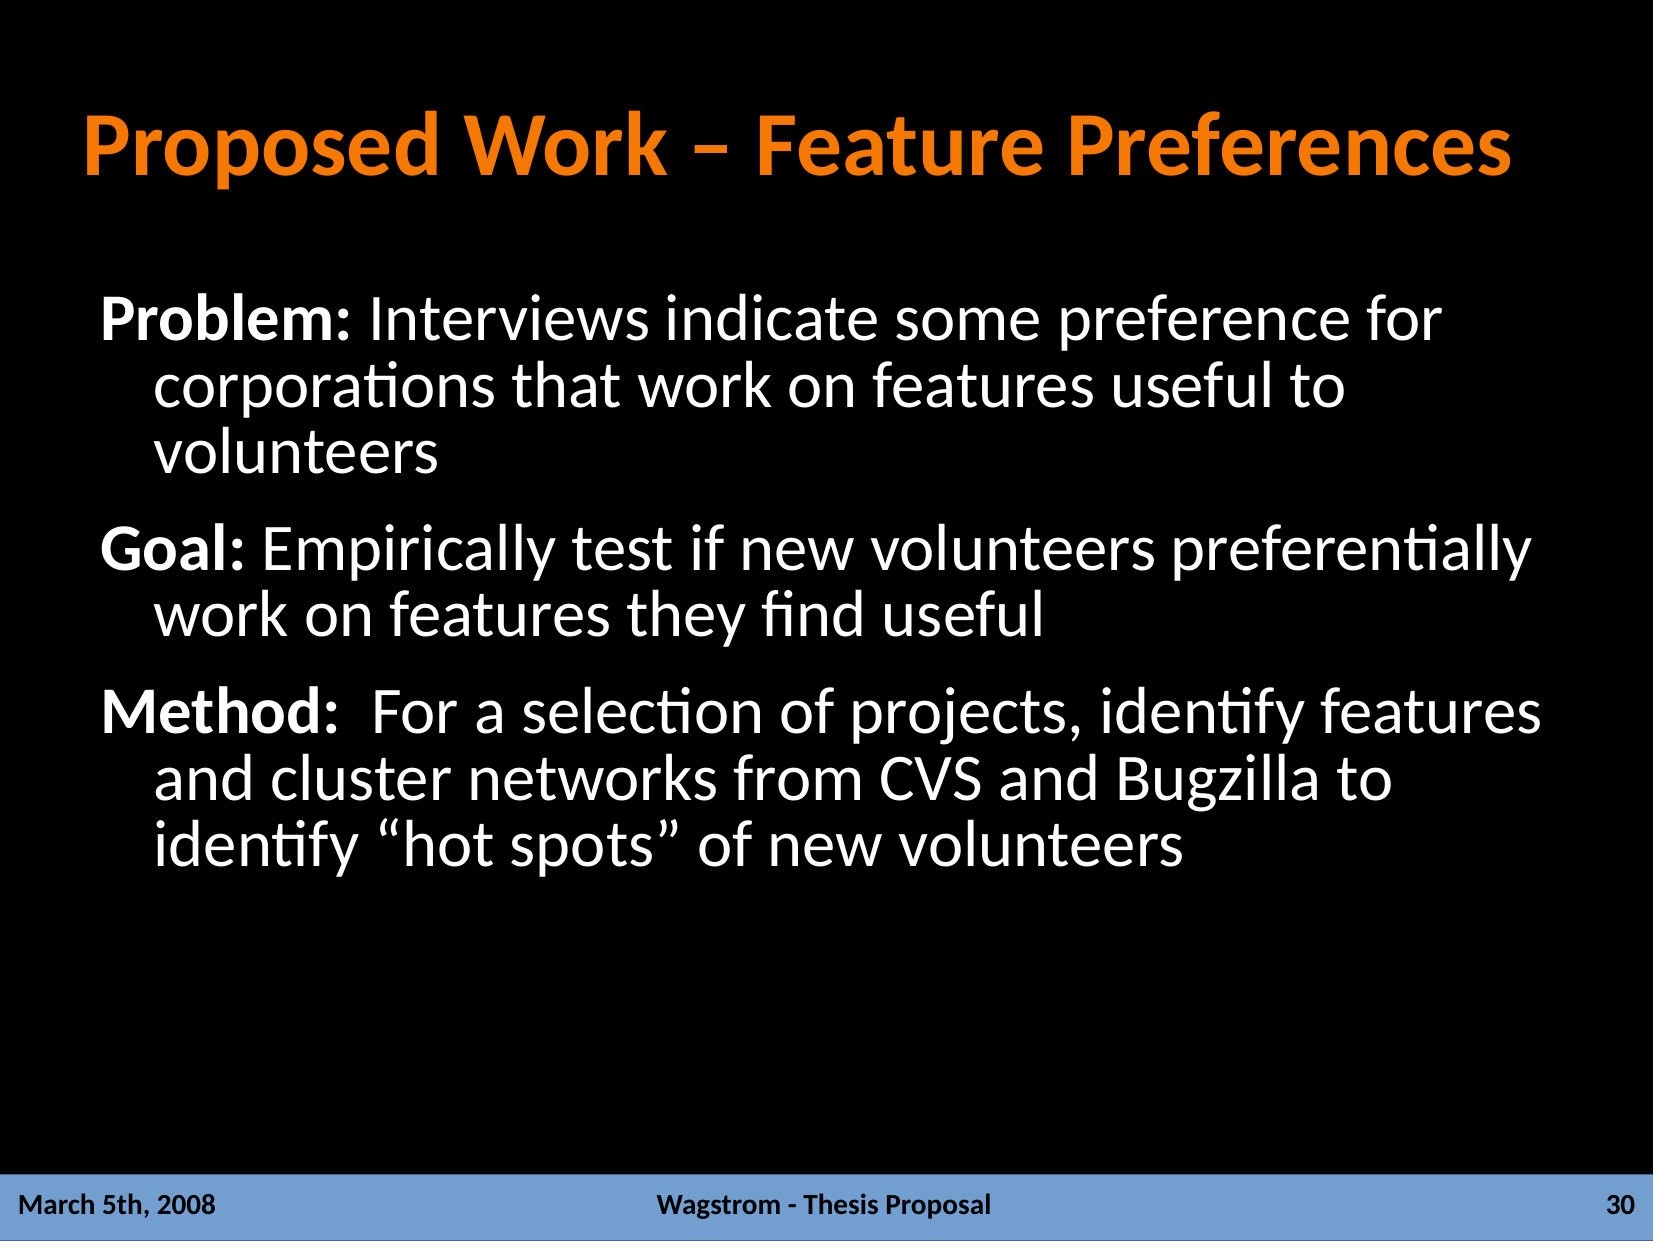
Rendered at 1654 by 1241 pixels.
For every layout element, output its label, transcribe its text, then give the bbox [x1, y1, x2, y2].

list Problem: Interviews indicate some preference for corporations that work on features useful to volunteers Goal: Empirically test if new volunteers preferentially work on features they find useful Method: For a selection of projects, identify features and cluster networks from CVS and Bugzilla to identify “hot spots” of new volunteers [82, 290, 1571, 1095]
title Proposed Work – Feature Preferences [82, 56, 1571, 250]
